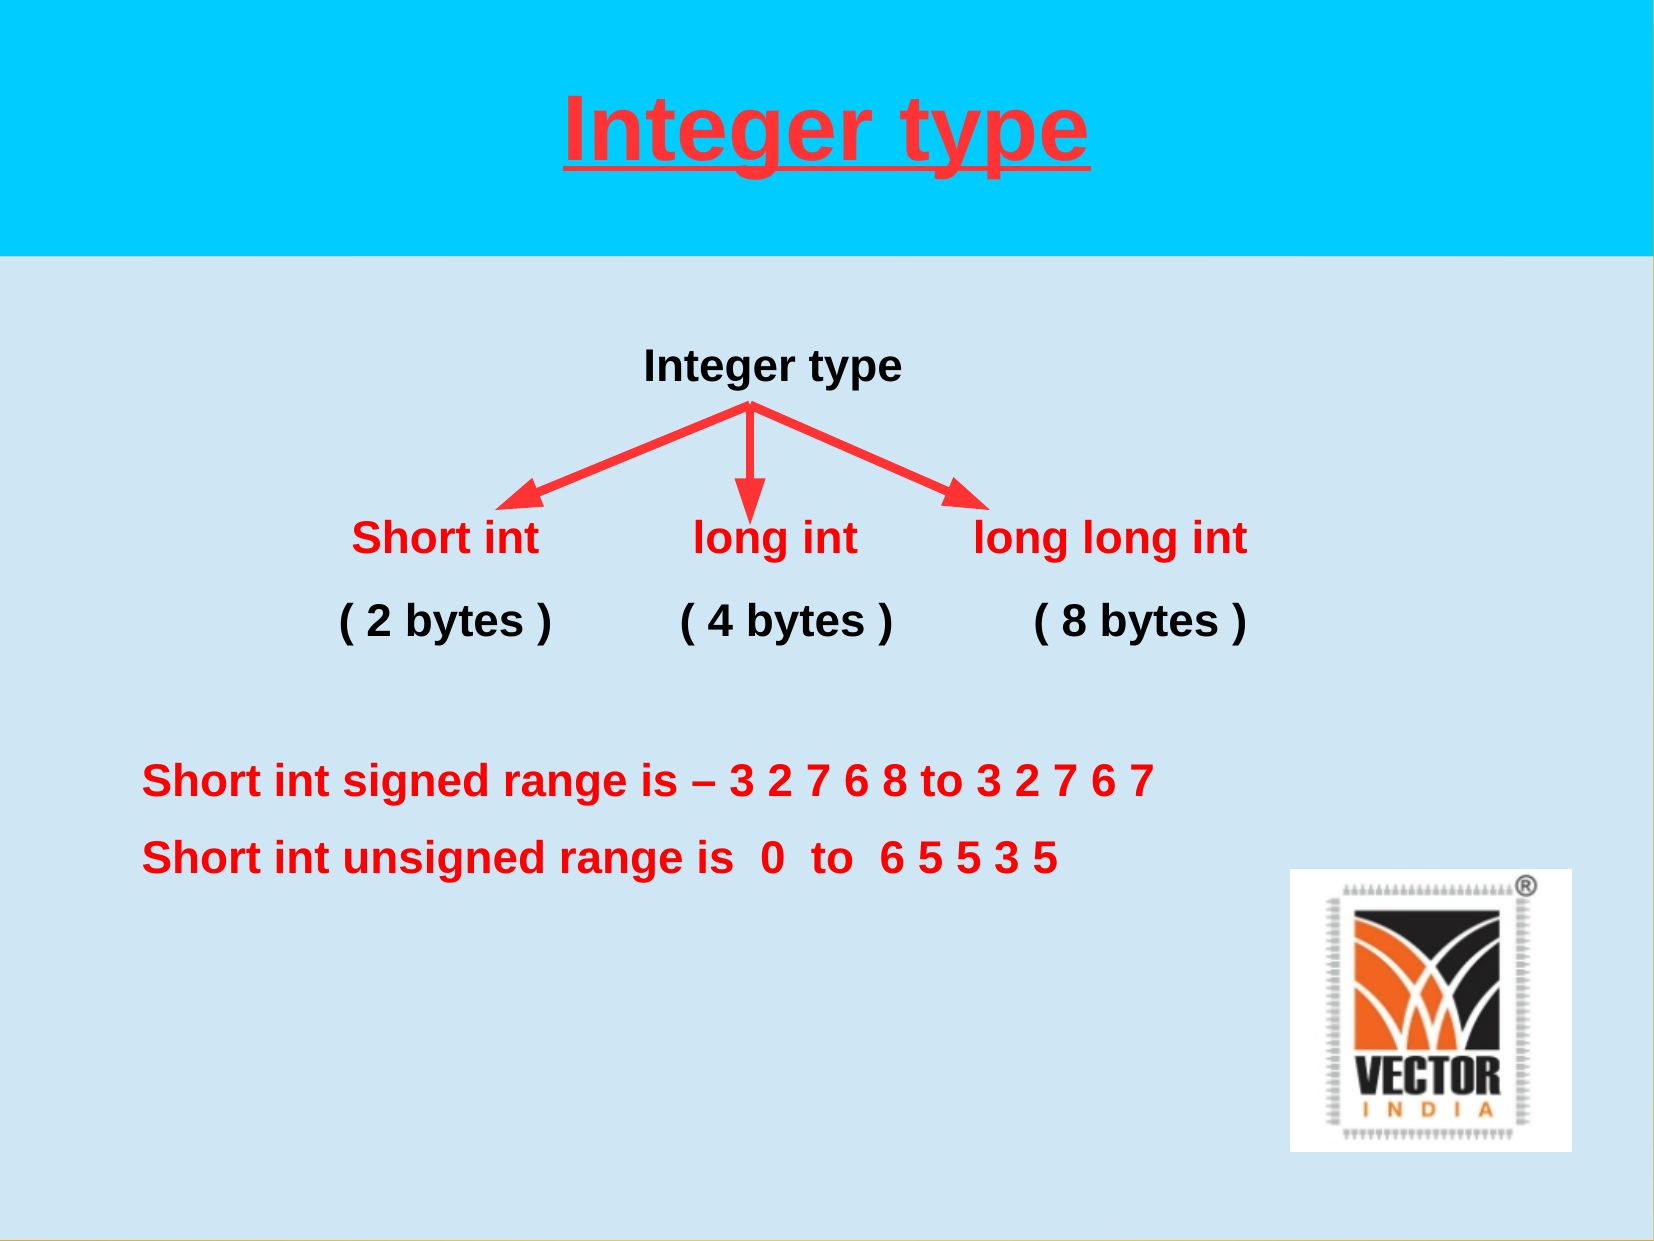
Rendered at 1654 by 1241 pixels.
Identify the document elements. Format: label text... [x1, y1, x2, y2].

list Integer type Short int long int long long int ( 2 bytes ) ( 4 bytes ) ( 8 bytes ) Short int signed range is – 3 2 7 6 8 to 3 2 7 6 7 Short int unsigned range is 0 to 6 5 5 3 5 [0, 256, 1654, 1241]
picture [1290, 869, 1572, 1152]
title Integer type [0, 0, 1654, 256]
